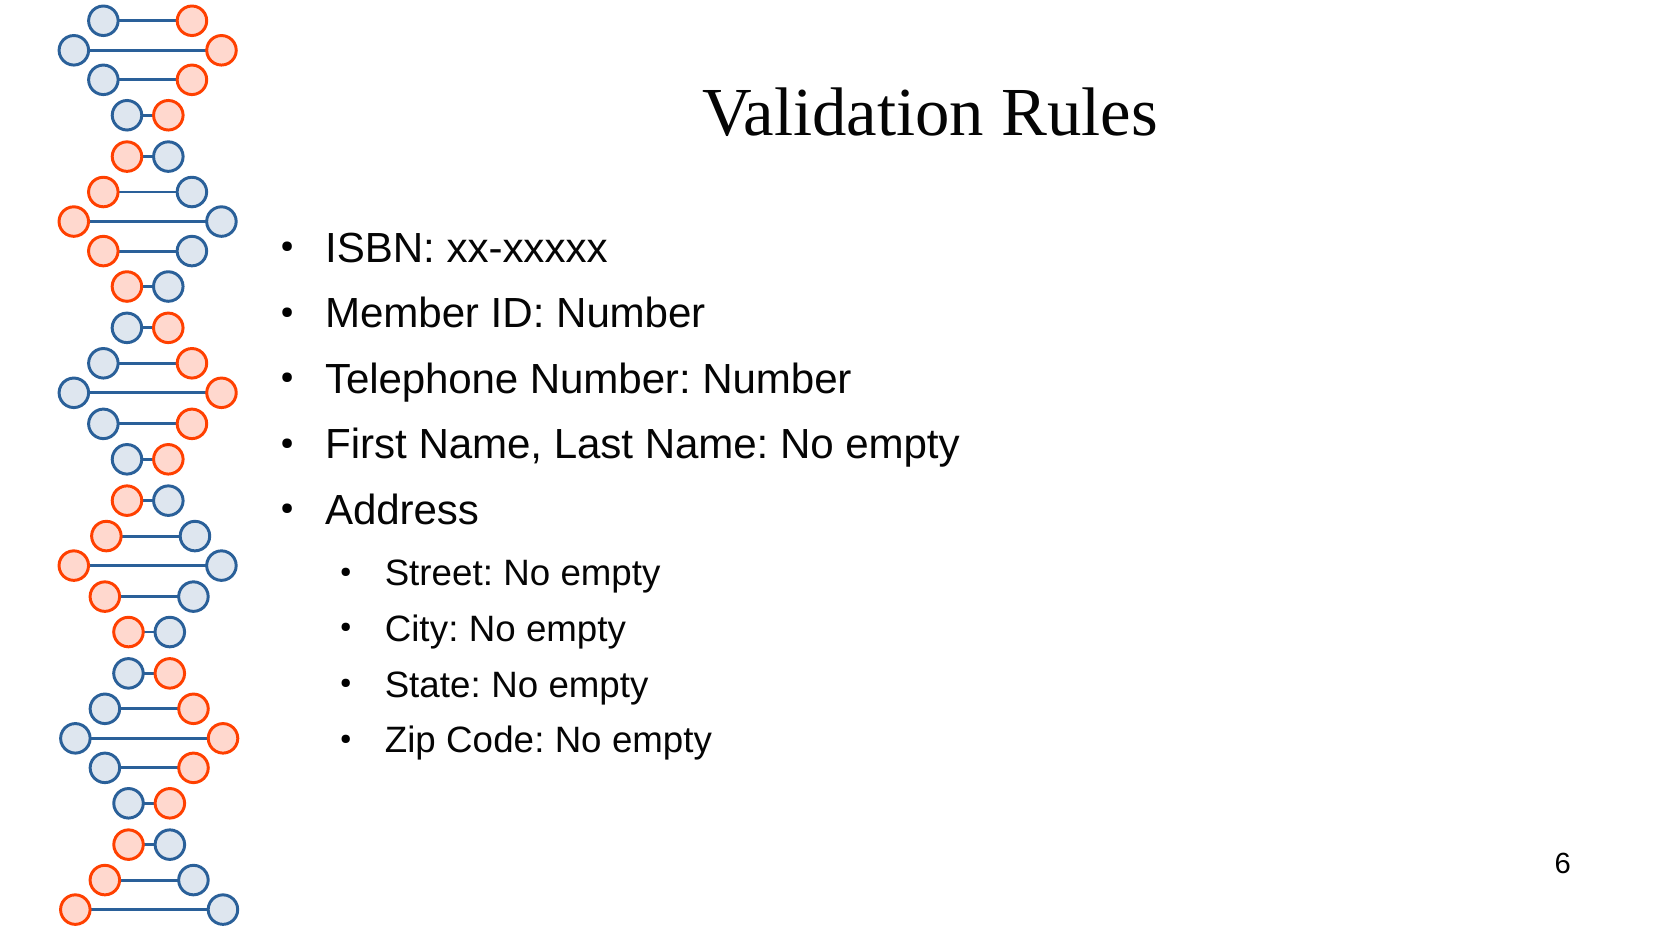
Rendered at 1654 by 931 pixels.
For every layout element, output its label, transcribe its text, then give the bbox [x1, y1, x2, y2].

list ISBN: xx-xxxxx Member ID: Number Telephone Number: Number First Name, Last Name: No empty Address Street: No empty City: No empty State: No empty Zip Code: No empty [265, 224, 1595, 764]
title Validation Rules [265, 35, 1595, 189]
